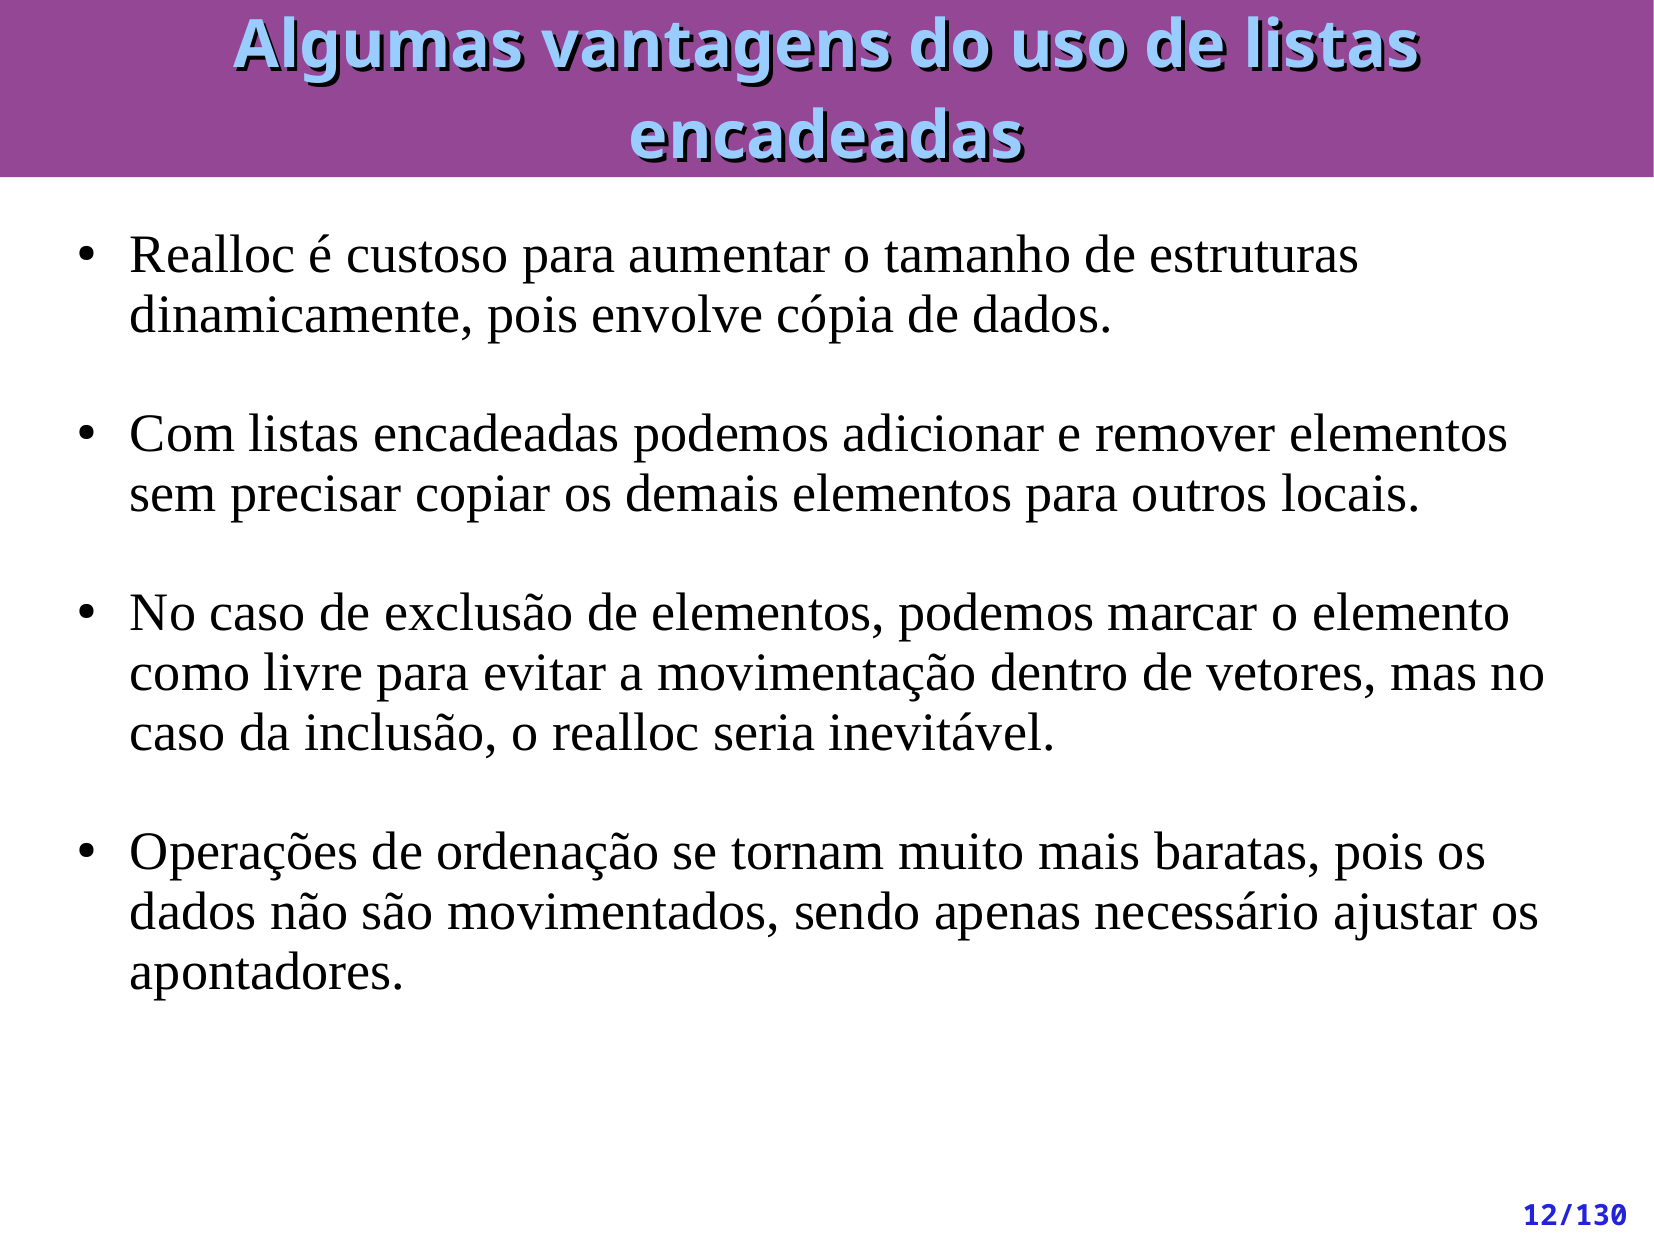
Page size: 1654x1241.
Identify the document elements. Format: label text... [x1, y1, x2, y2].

list Realloc é custoso para aumentar o tamanho de estruturas dinamicamente, pois envolve cópia de dados. Com listas encadeadas podemos adicionar e remover elementos sem precisar copiar os demais elementos para outros locais. No caso de exclusão de elementos, podemos marcar o elemento como livre para evitar a movimentação dentro de vetores, mas no caso da inclusão, o realloc seria inevitável. Operações de ordenação se tornam muito mais baratas, pois os dados não são movimentados, sendo apenas necessário ajustar os apontadores. [59, 224, 1565, 1004]
title Algumas vantagens do uso de listas encadeadas [82, 0, 1571, 176]
